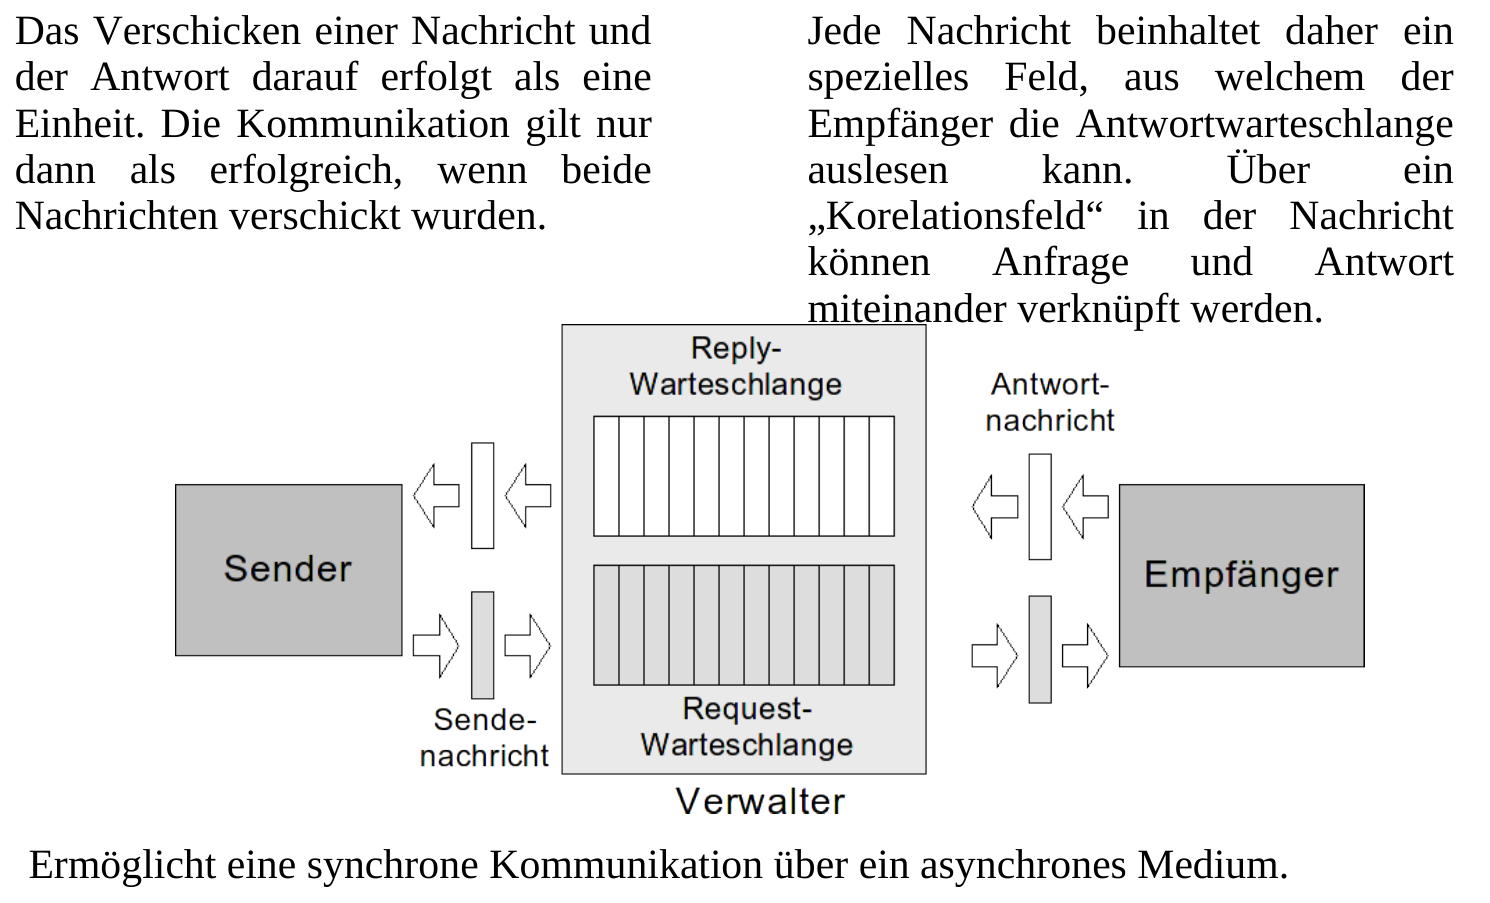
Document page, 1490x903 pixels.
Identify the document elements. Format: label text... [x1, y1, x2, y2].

picture [175, 324, 1365, 814]
text_box Jede Nachricht beinhaltet daher ein spezielles Feld, aus welchem der Empfänger die Antwortwarteschlange auslesen kann. Über ein „Korelationsfeld“ in der Nachricht können Anfrage und Antwort miteinander verknüpft werden. [792, 0, 1490, 293]
text_box Das Verschicken einer Nachricht und der Antwort darauf erfolgt als eine Einheit. Die Kommunikation gilt nur dann als erfolgreich, wenn beide Nachrichten verschickt wurden. [0, 0, 709, 247]
text_box Ermöglicht eine synchrone Kommunikation über ein asynchrones Medium. [13, 834, 1476, 903]
